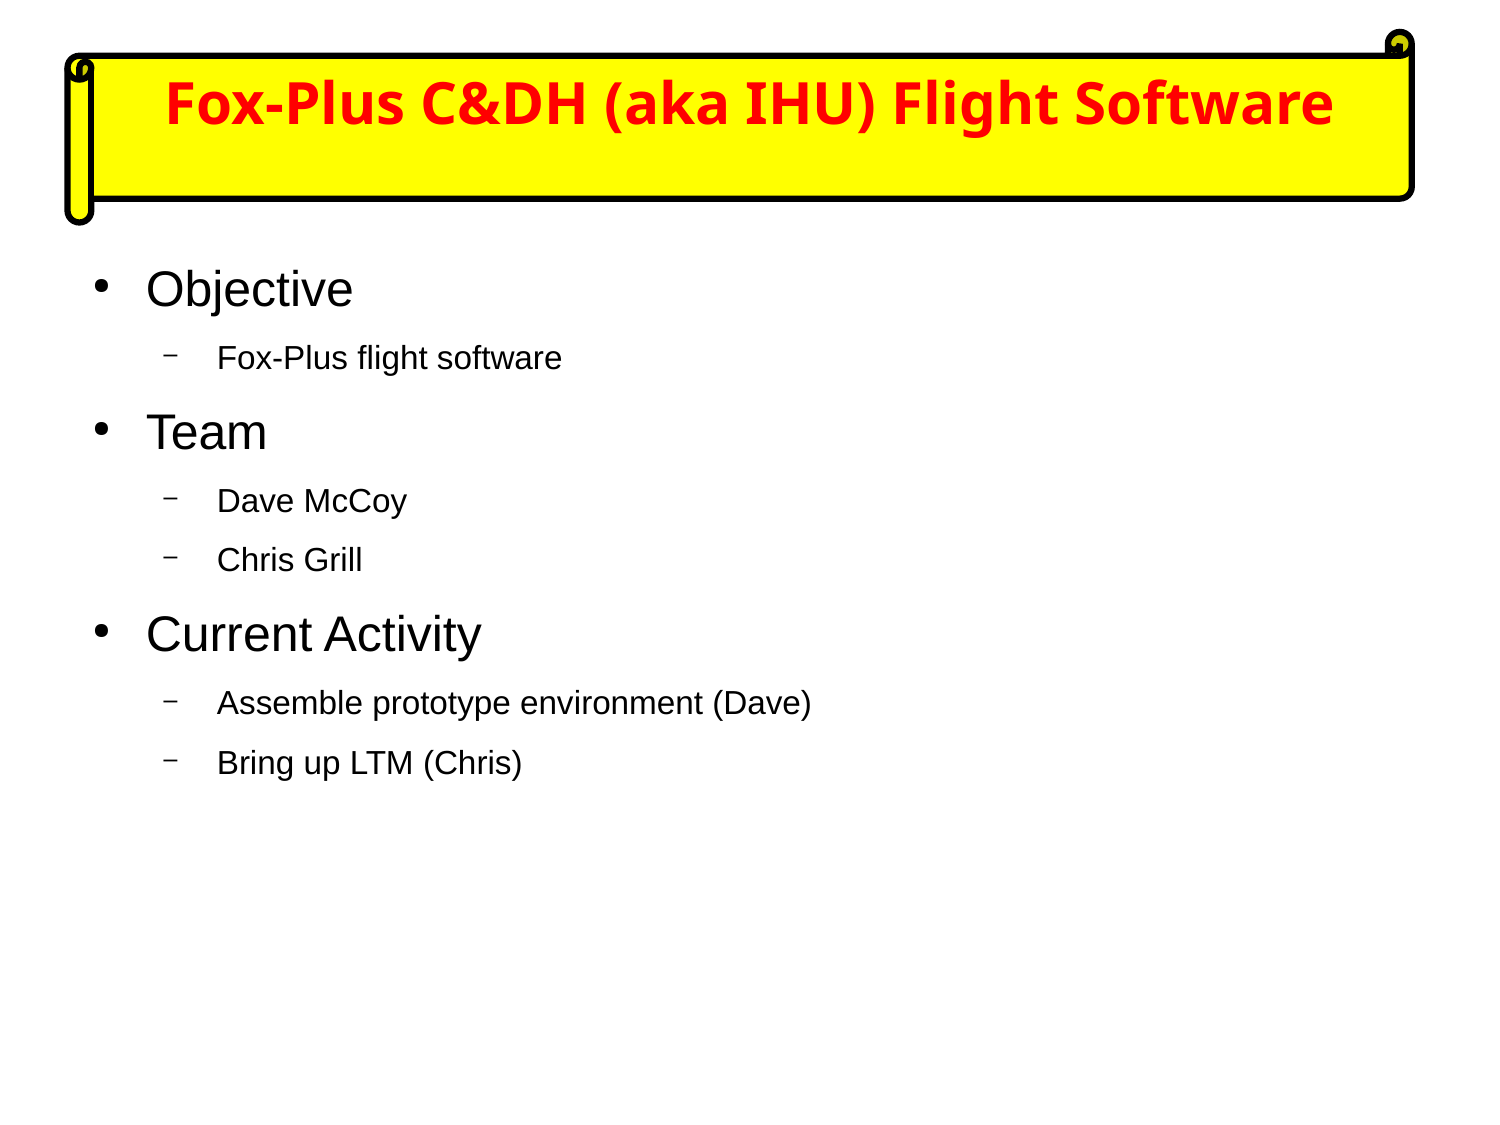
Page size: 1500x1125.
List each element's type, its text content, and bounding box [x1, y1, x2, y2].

text_box Fox-Plus C&DH (aka IHU) Flight Software [0, 58, 1500, 144]
list Objective Fox-Plus flight software Team Dave McCoy Chris Grill Current Activity Assemble prototype environment (Dave) Bring up LTM (Chris) [75, 263, 1426, 916]
text_box [67, 144, 1412, 223]
text_box [72, 31, 1412, 58]
